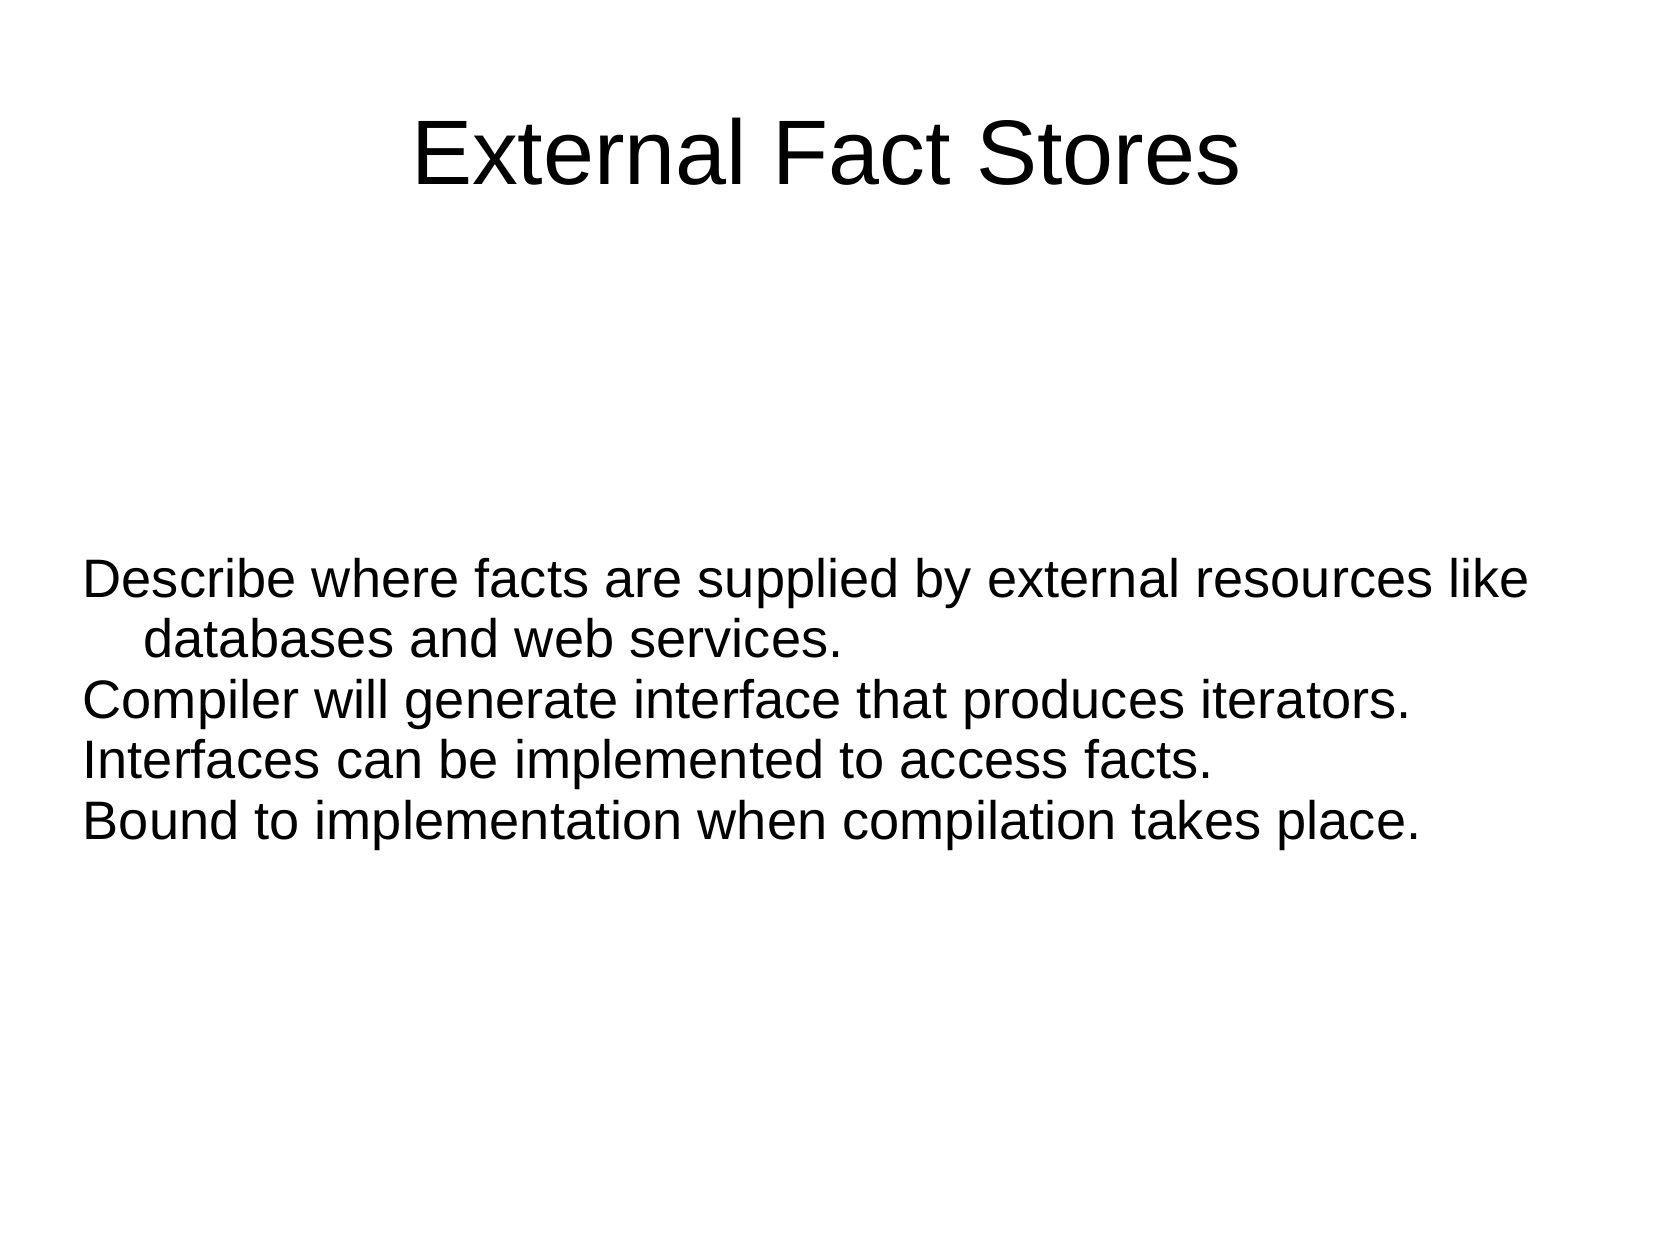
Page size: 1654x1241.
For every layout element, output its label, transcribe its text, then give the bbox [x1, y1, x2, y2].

title External Fact Stores [82, 56, 1571, 250]
subtitle Describe where facts are supplied by external resources like databases and web services. Compiler will generate interface that produces iterators. Interfaces can be implemented to access facts. Bound to implementation when compilation takes place. [82, 297, 1571, 1102]
